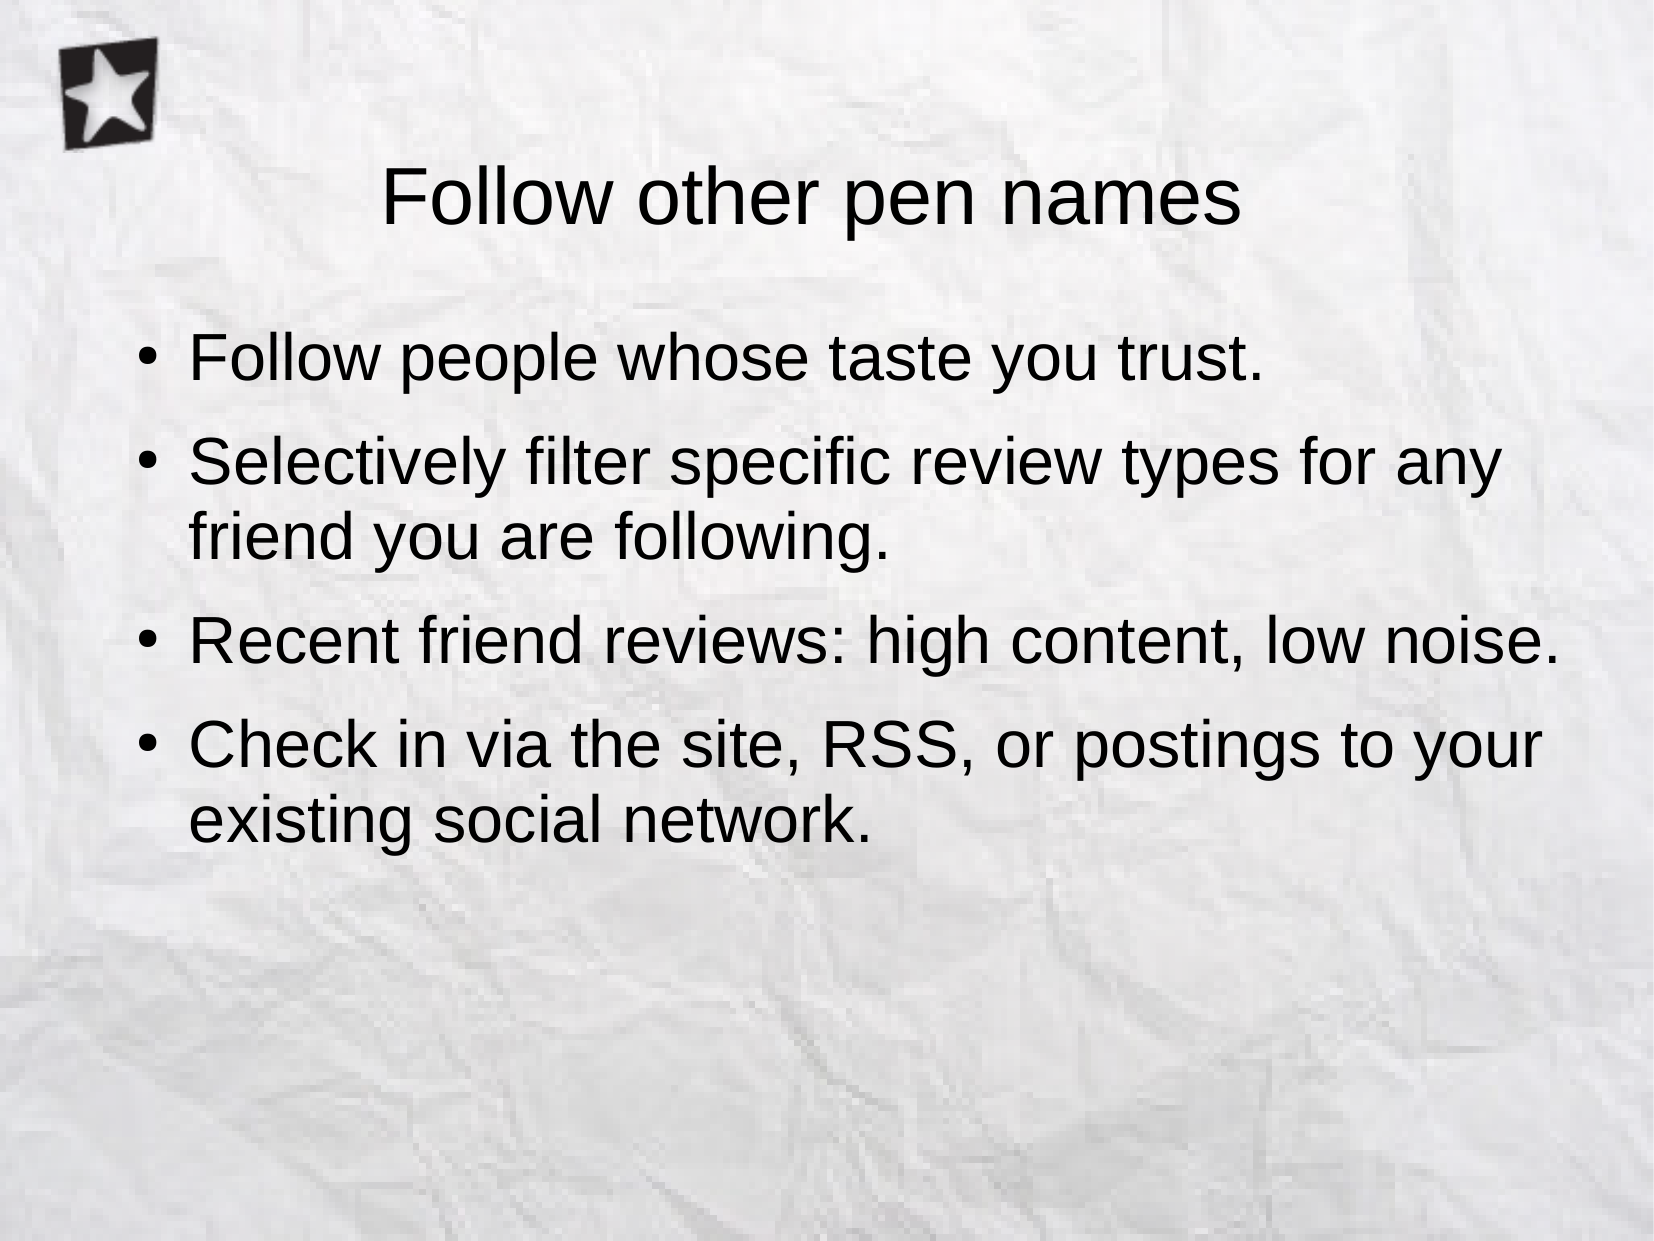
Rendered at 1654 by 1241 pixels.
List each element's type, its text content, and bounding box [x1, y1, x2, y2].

title Follow other pen names [118, 112, 1506, 281]
list Follow people whose taste you trust. Selectively filter specific review types for any friend you are following. Recent friend reviews: high content, low noise. Check in via the site, RSS, or postings to your existing social network. [118, 319, 1571, 1040]
picture [0, 0, 1654, 1241]
